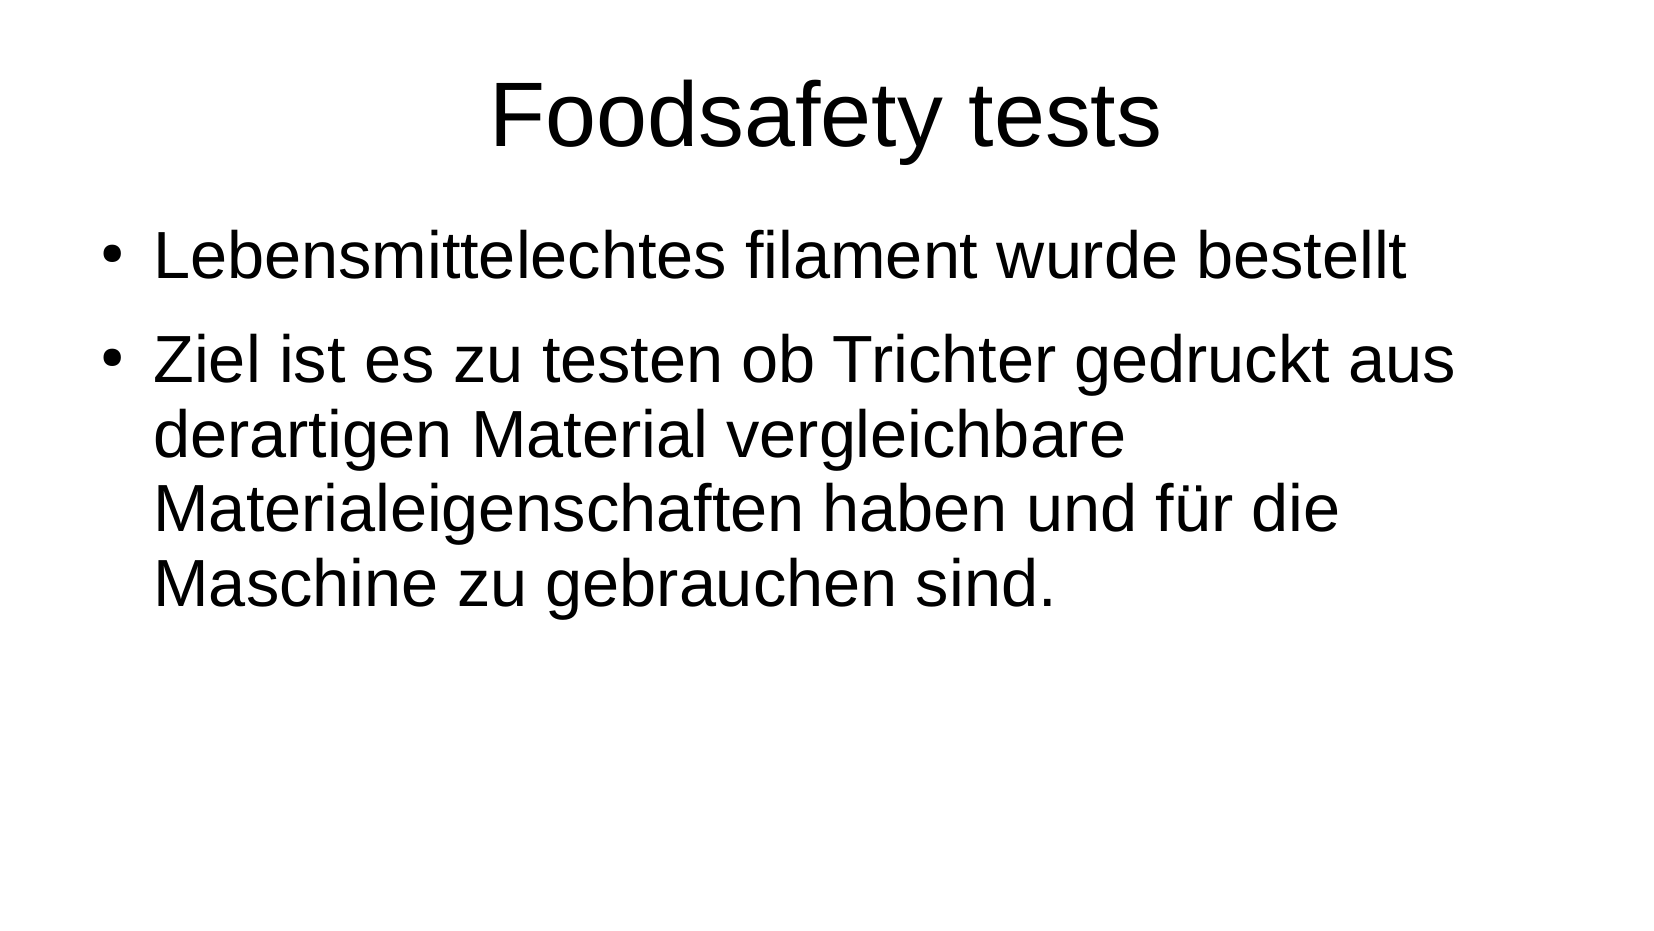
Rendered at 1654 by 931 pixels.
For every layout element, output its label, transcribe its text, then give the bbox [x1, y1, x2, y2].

title Foodsafety tests [82, 37, 1571, 193]
list Lebensmittelechtes filament wurde bestellt Ziel ist es zu testen ob Trichter gedruckt aus derartigen Material vergleichbare Materialeigenschaften haben und für die Maschine zu gebrauchen sind. [82, 217, 1571, 758]
